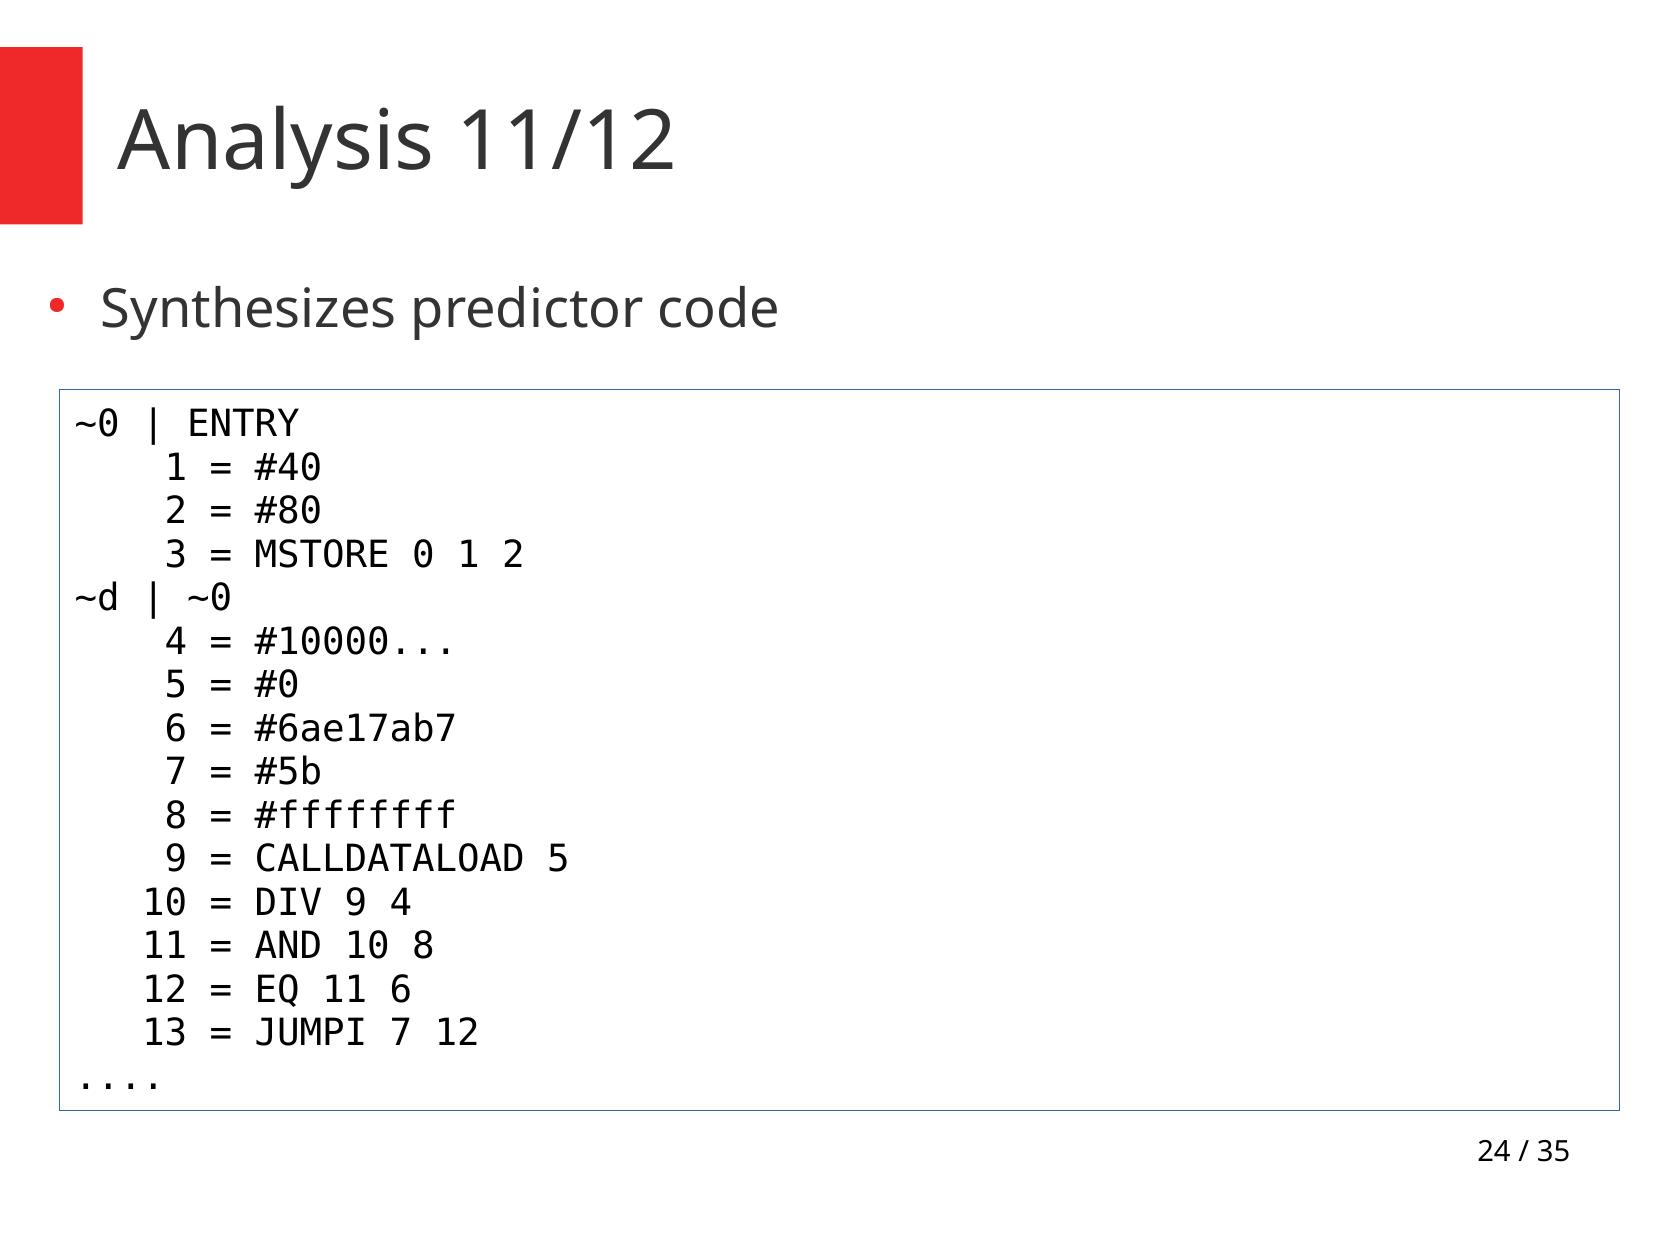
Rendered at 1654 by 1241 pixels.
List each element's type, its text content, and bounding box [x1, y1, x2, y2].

list Synthesizes predictor code [29, 270, 1620, 376]
title Analysis 11/12 [117, 33, 1571, 241]
text_box ~0 | ENTRY 1 = #40 2 = #80 3 = MSTORE 0 1 2 ~d | ~0 4 = #10000... 5 = #0 6 = #6ae17ab7 7 = #5b 8 = #ffffffff 9 = CALLDATALOAD 5 10 = DIV 9 4 11 = AND 10 8 12 = EQ 11 6 13 = JUMPI 7 12 .... [59, 389, 1620, 1111]
